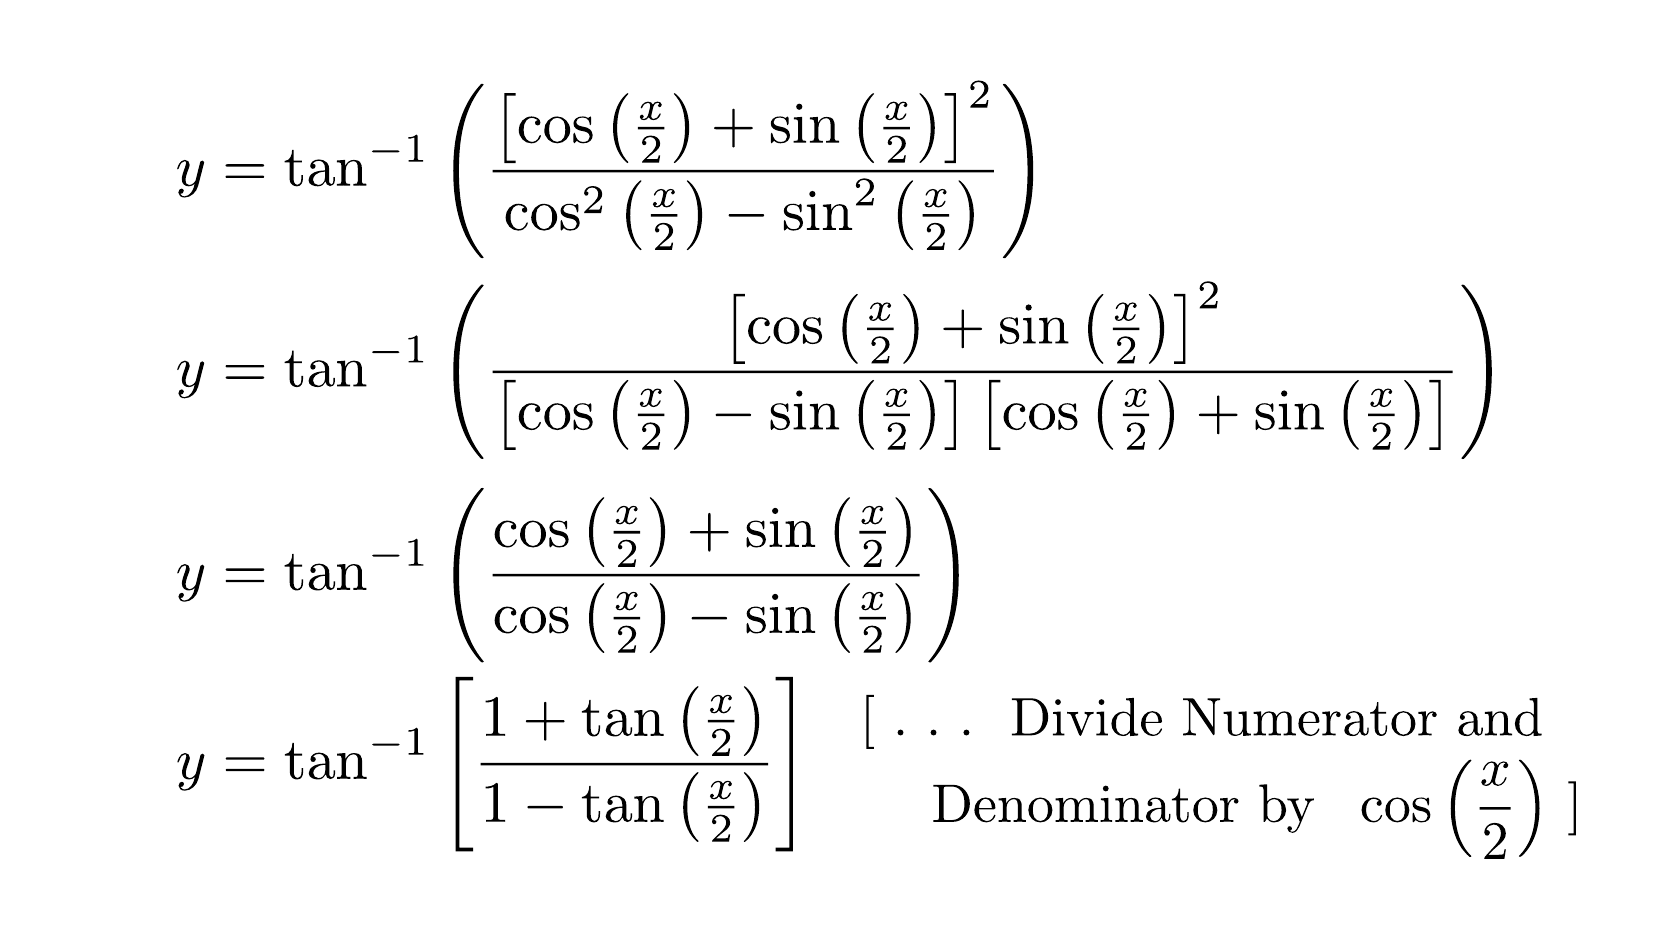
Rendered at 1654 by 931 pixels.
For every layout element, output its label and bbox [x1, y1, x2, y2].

text_box [177, 676, 793, 852]
text_box [177, 80, 1034, 259]
text_box [177, 281, 1492, 460]
text_box [933, 759, 1576, 859]
text_box [177, 487, 959, 663]
title [47, 37, 1607, 886]
text_box [862, 694, 1542, 749]
